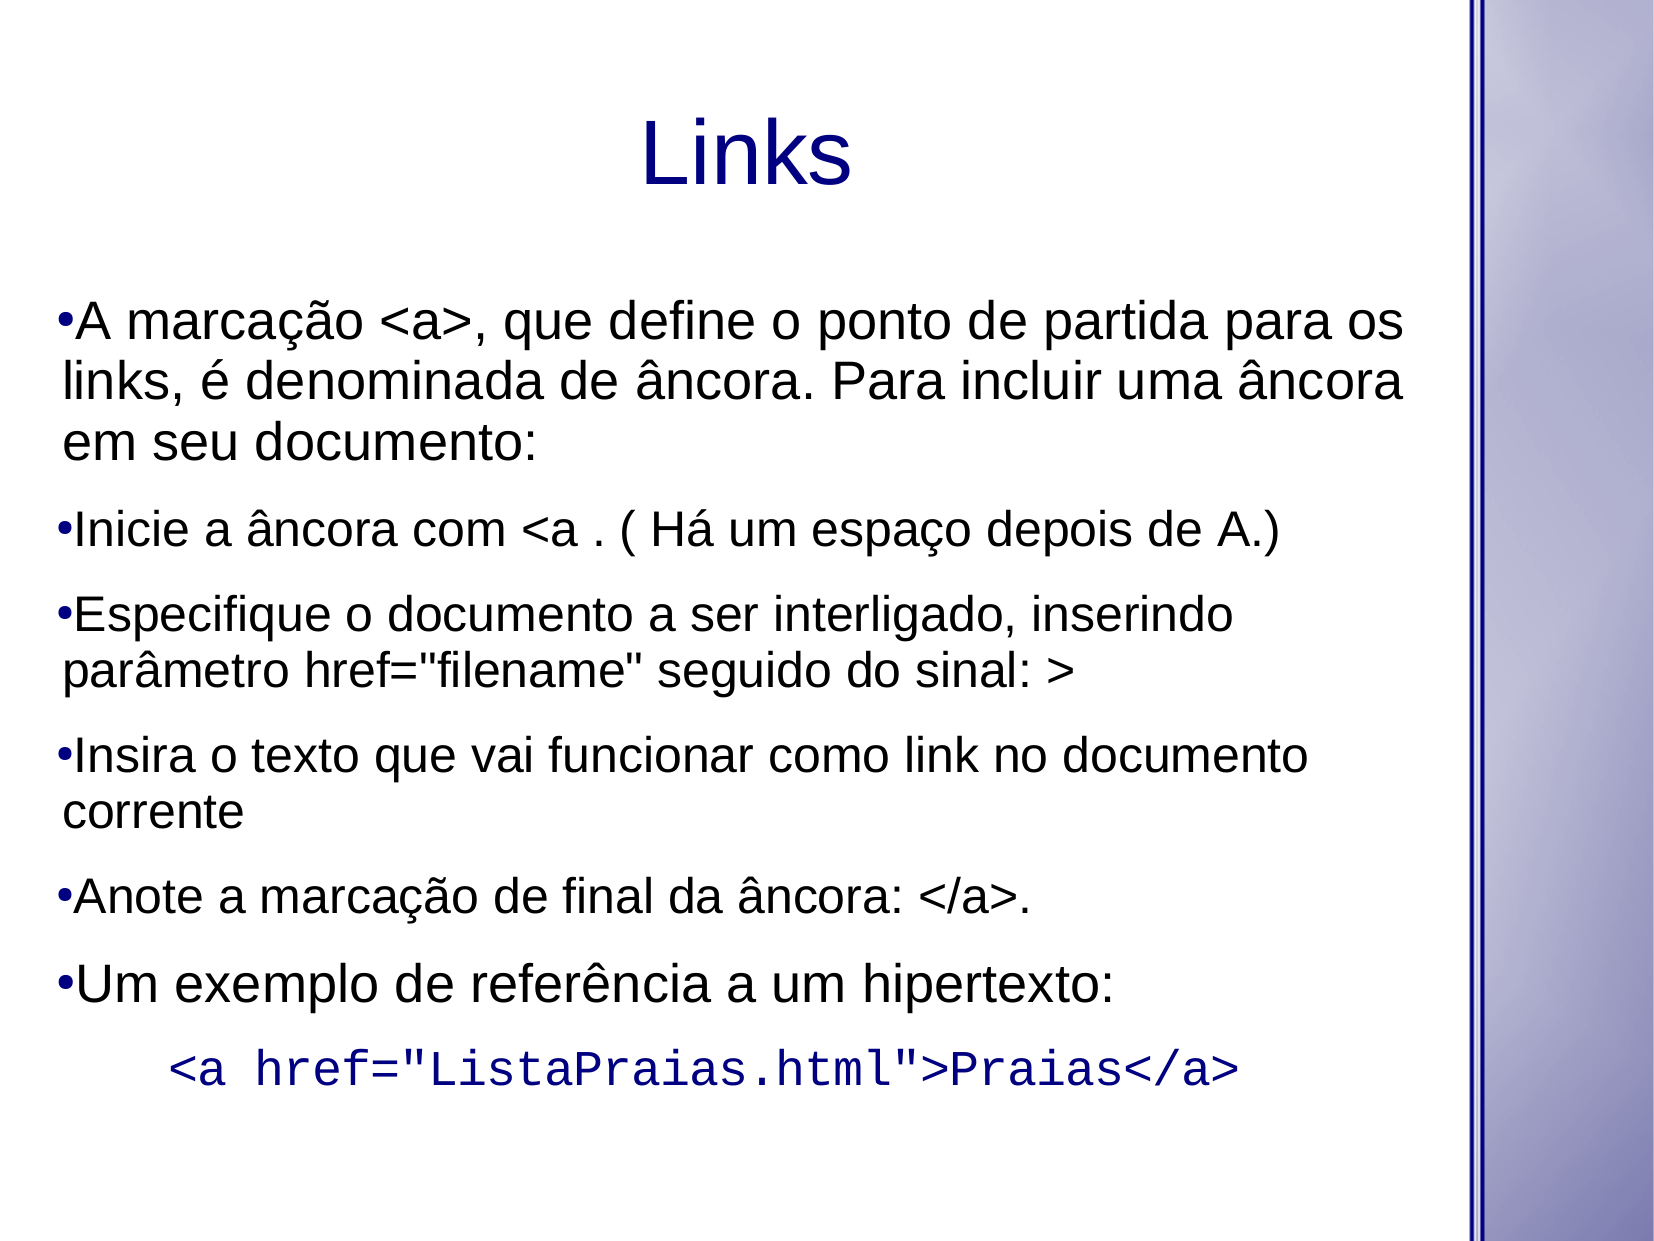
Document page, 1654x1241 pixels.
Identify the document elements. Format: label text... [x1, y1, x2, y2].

picture [0, 0, 1654, 1241]
title Links [47, 56, 1447, 250]
list A marcação <a>, que define o ponto de partida para os links, é denominada de âncora. Para incluir uma âncora em seu documento: Inicie a âncora com <a . ( Há um espaço depois de A.) Especifique o documento a ser interligado, inserindo parâmetro href="filename" seguido do sinal: > Insira o texto que vai funcionar como link no documento corrente Anote a marcação de final da âncora: </a>. Um exemplo de referência a um hipertexto: <a href="ListaPraias.html">Praias</a> [47, 290, 1447, 1101]
